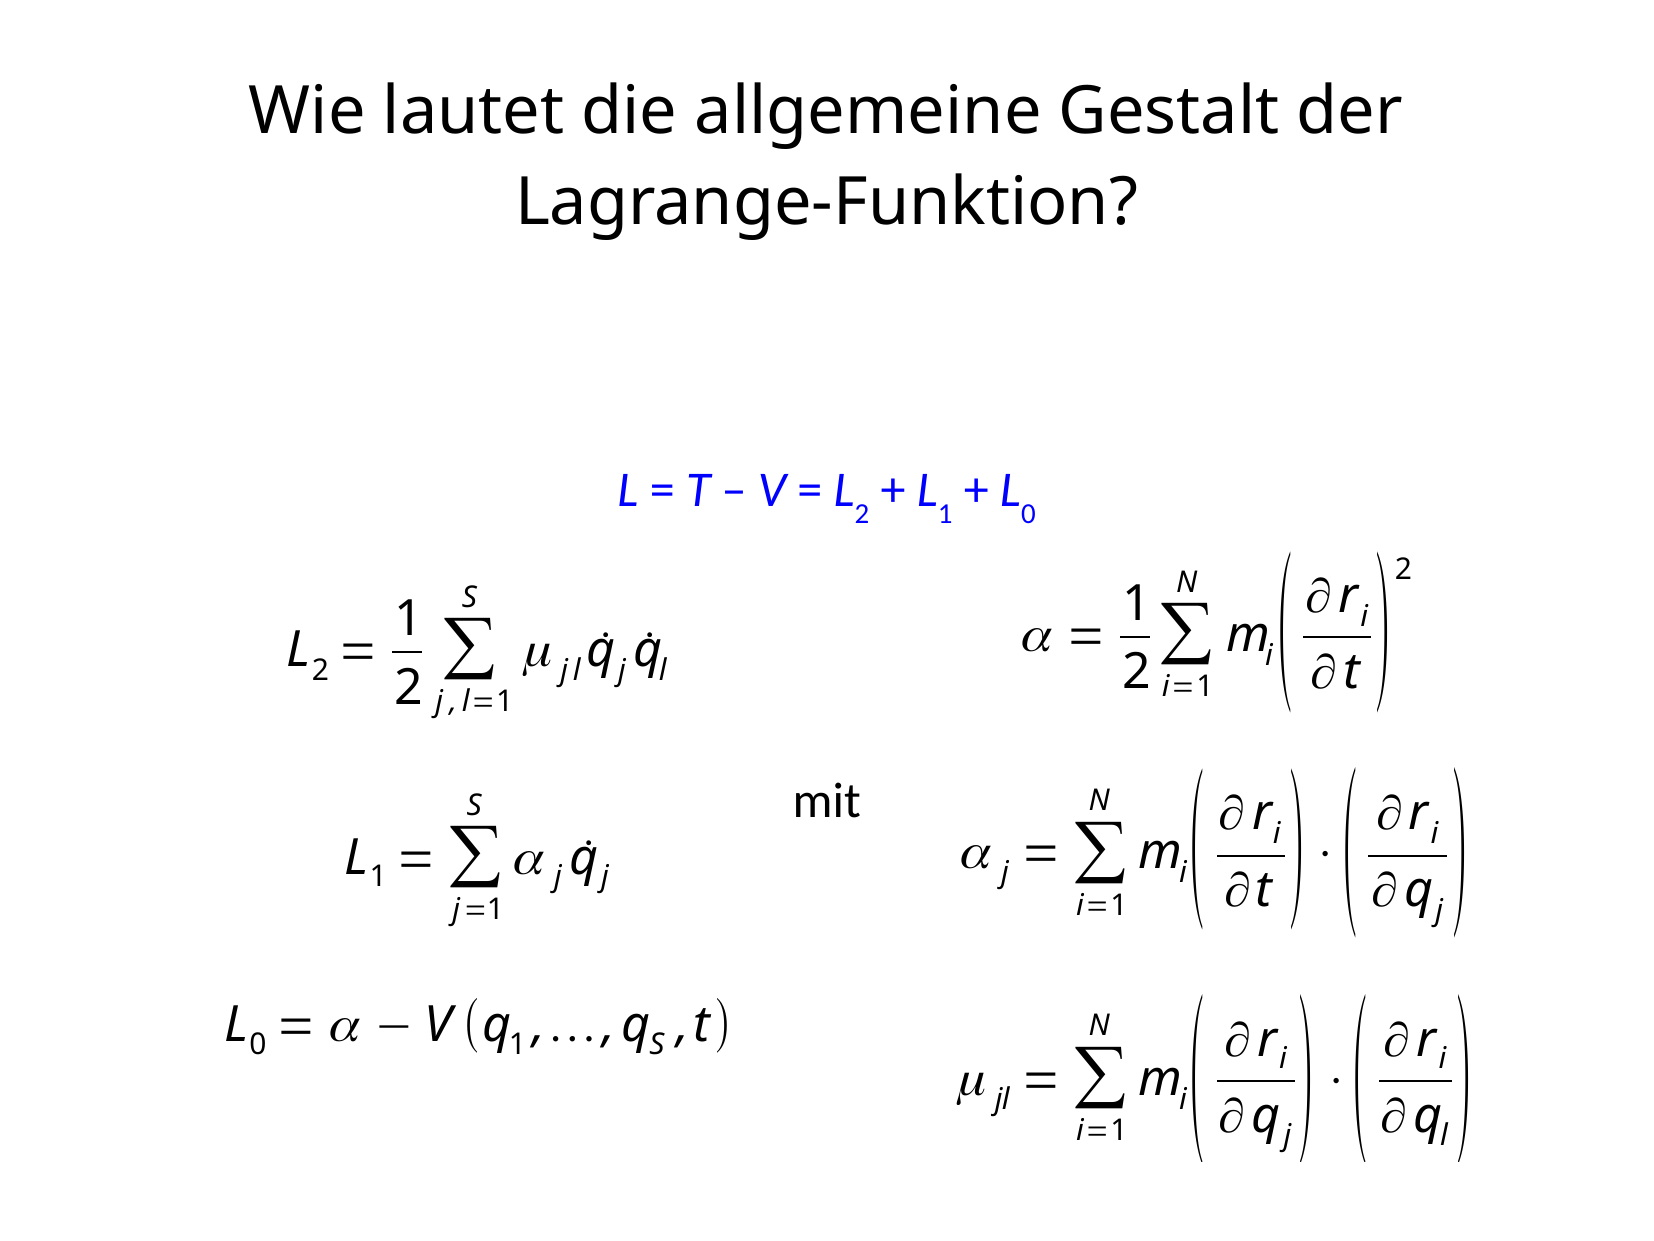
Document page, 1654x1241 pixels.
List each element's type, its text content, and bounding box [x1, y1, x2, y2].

title Wie lautet die allgemeine Gestalt der Lagrange-Funktion? [82, 49, 1571, 257]
chart [218, 579, 739, 1063]
chart [947, 551, 1486, 1162]
subtitle L = T – V = L2 + L1 + L0 mit [82, 290, 1571, 1010]
